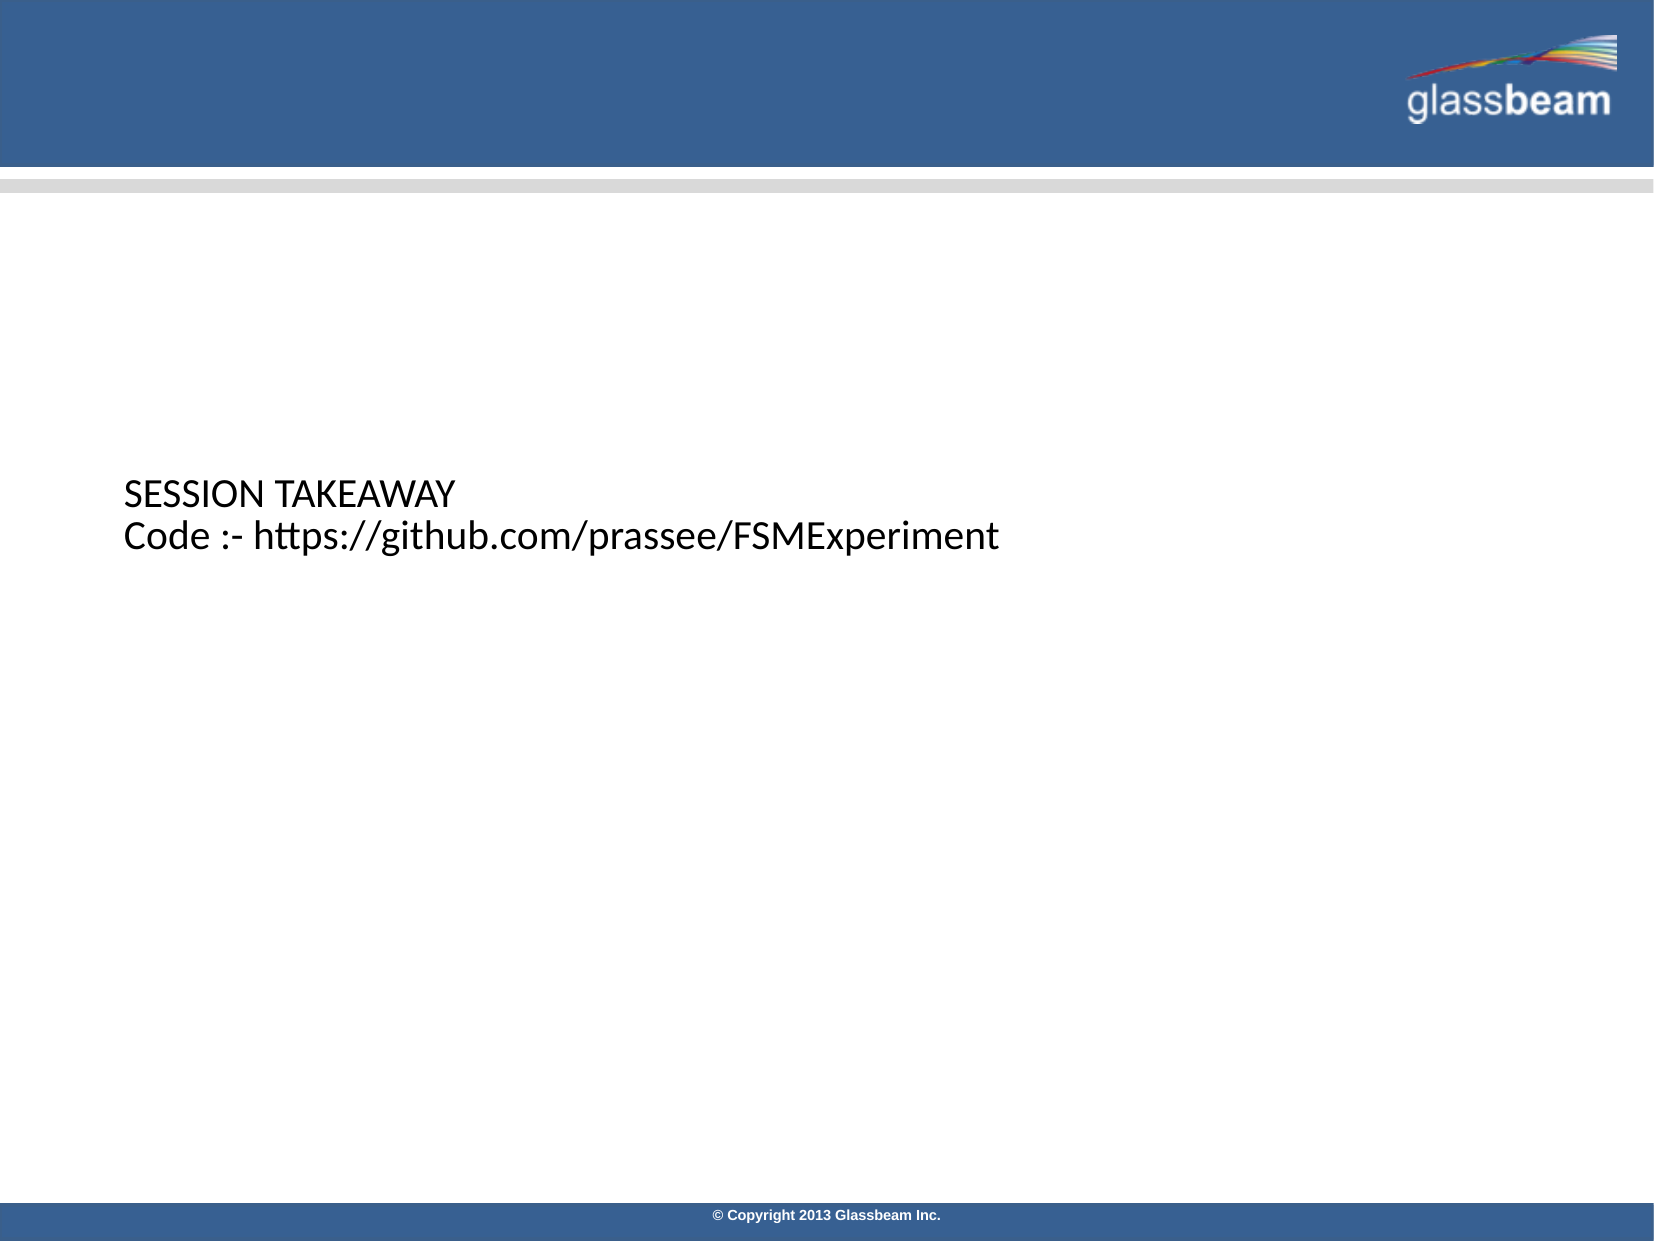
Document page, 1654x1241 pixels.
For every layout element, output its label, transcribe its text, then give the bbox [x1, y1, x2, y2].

title SESSION TAKEAWAY Code :- https://github.com/prassee/FSMExperiment [124, 385, 1530, 651]
picture [1405, 35, 1617, 124]
